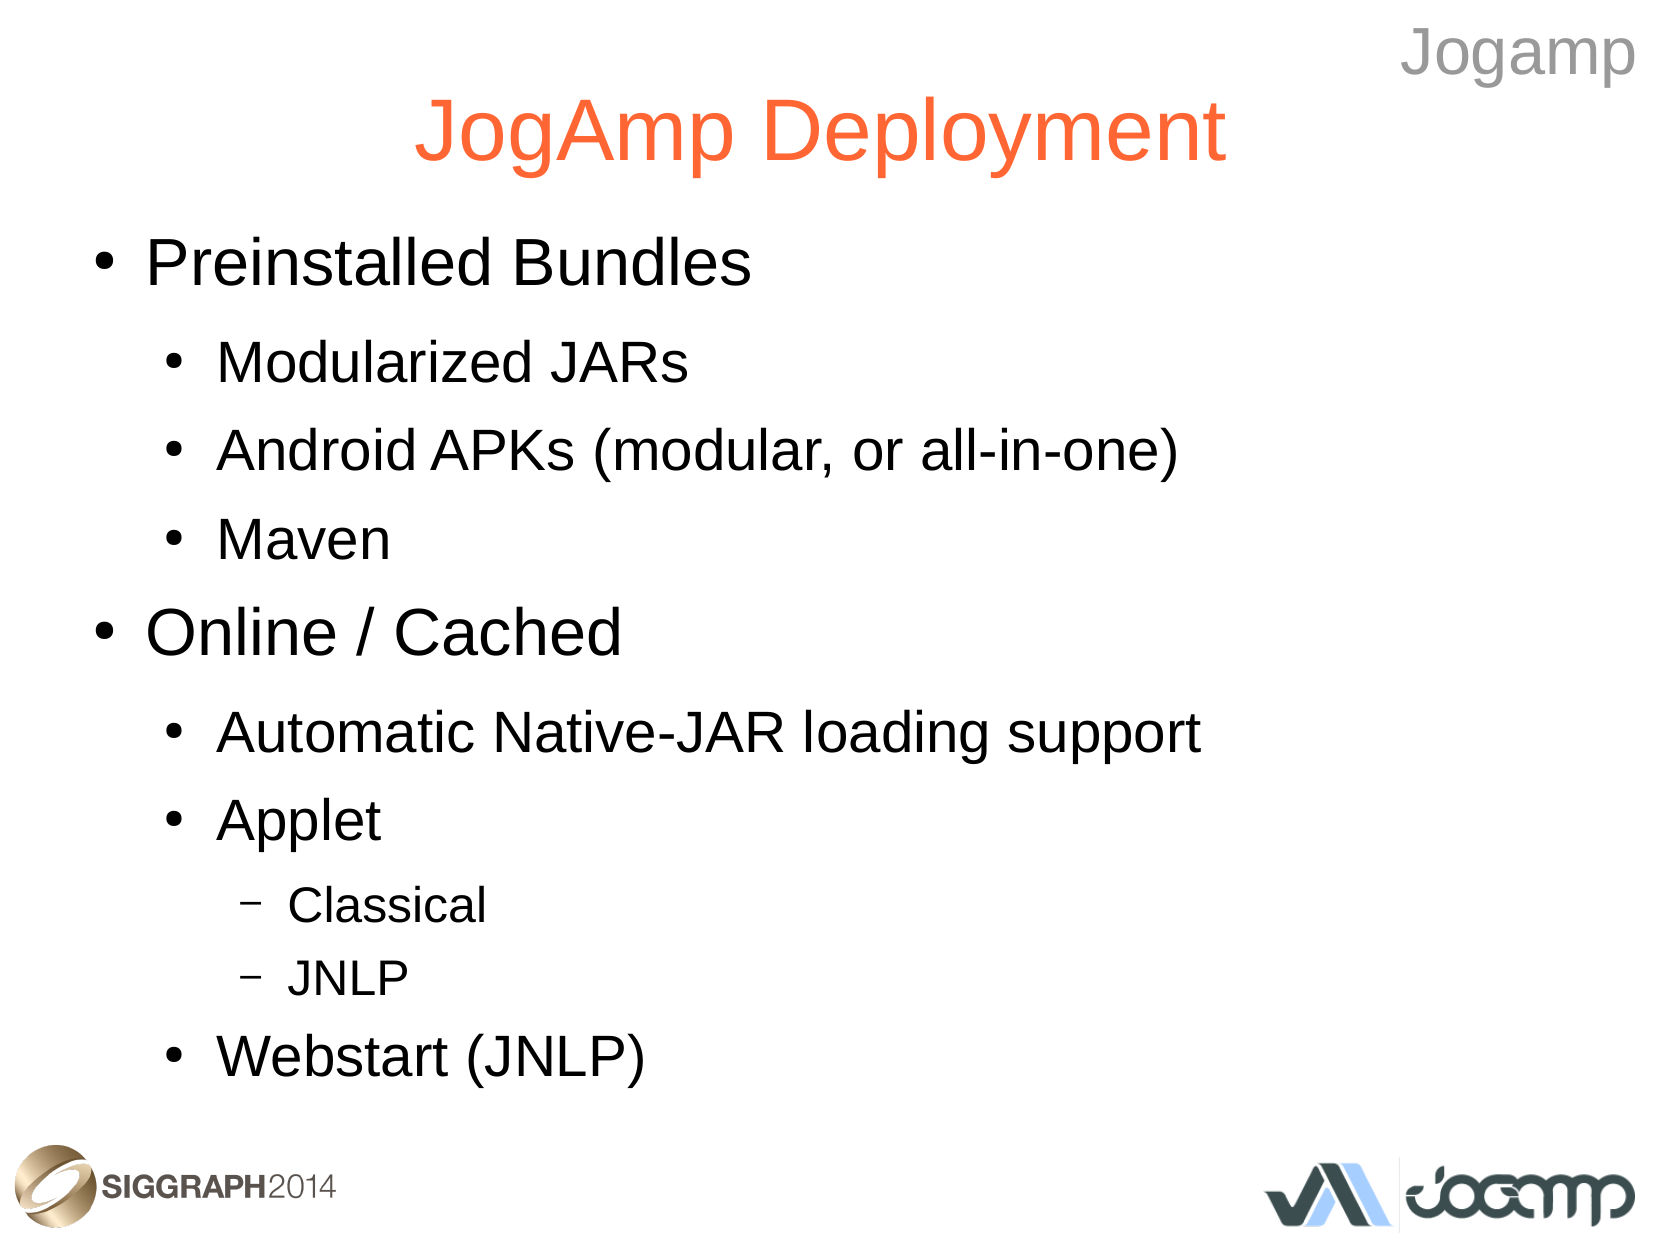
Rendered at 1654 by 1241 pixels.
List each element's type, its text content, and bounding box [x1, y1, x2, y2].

title JogAmp Deployment [68, 68, 1576, 192]
picture [1262, 1157, 1635, 1233]
text_box Jogamp [1385, 6, 1654, 112]
picture [7, 1133, 343, 1239]
list Preinstalled Bundles Modularized JARs Android APKs (modular, or all-in-one) Maven Online / Cached Automatic Native-JAR loading support Applet Classical JNLP Webstart (JNLP) [75, 225, 1571, 1109]
